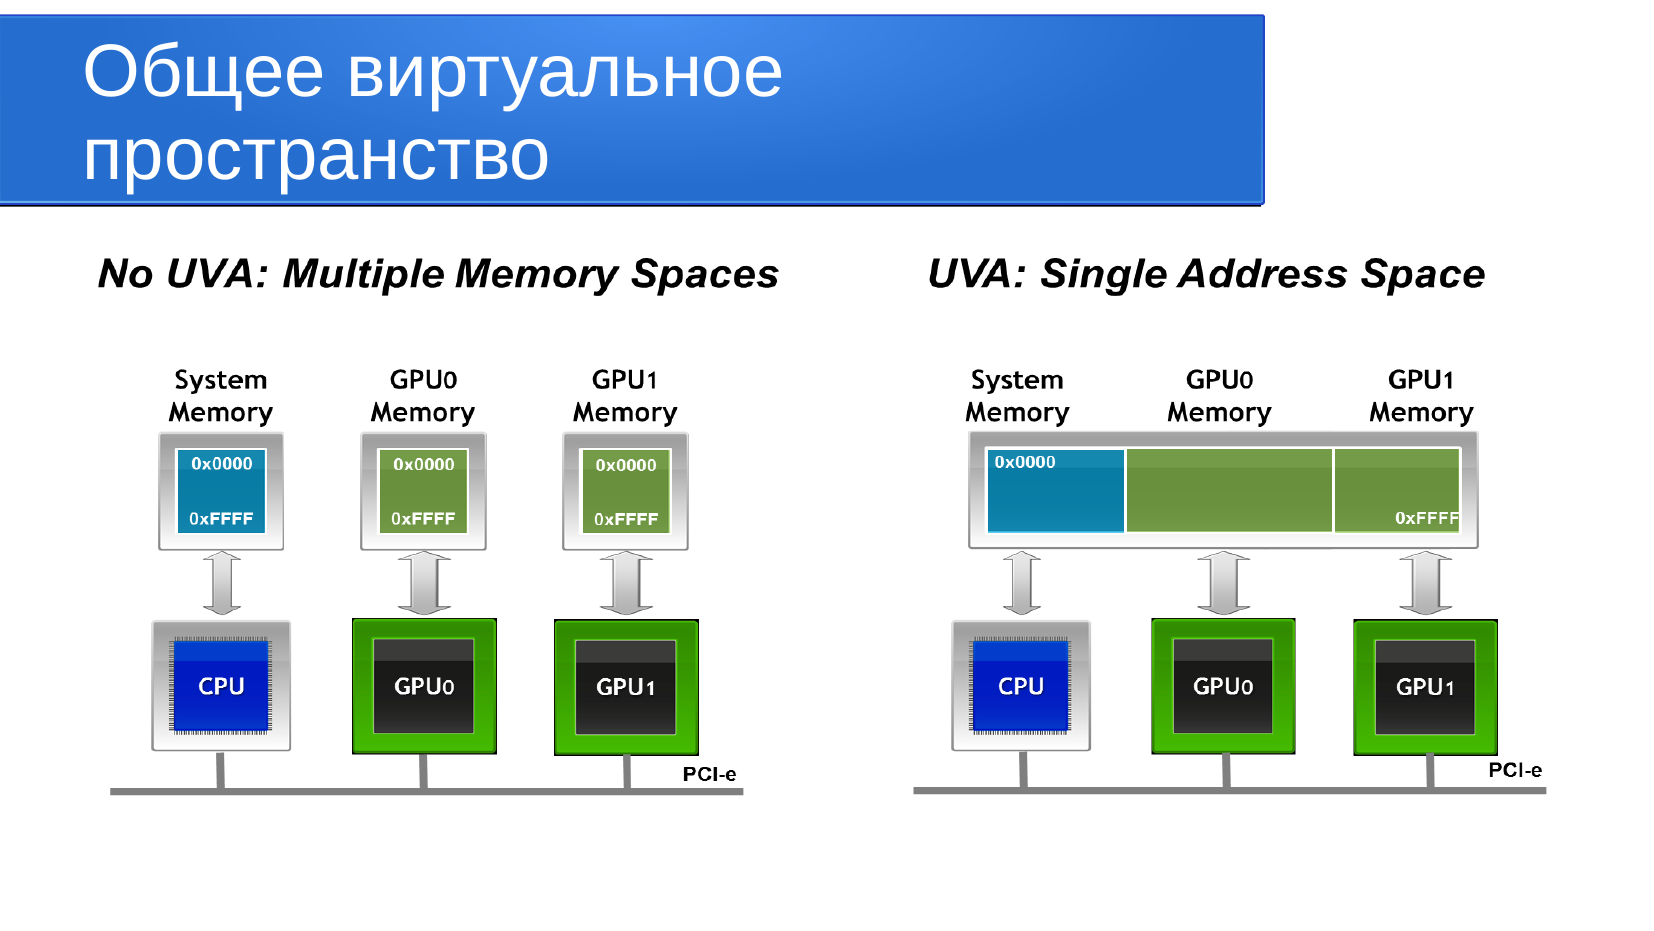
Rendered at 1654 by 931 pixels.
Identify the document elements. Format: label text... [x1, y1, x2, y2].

picture [70, 236, 1556, 797]
title Общее виртуальное пространство [82, 29, 1235, 196]
